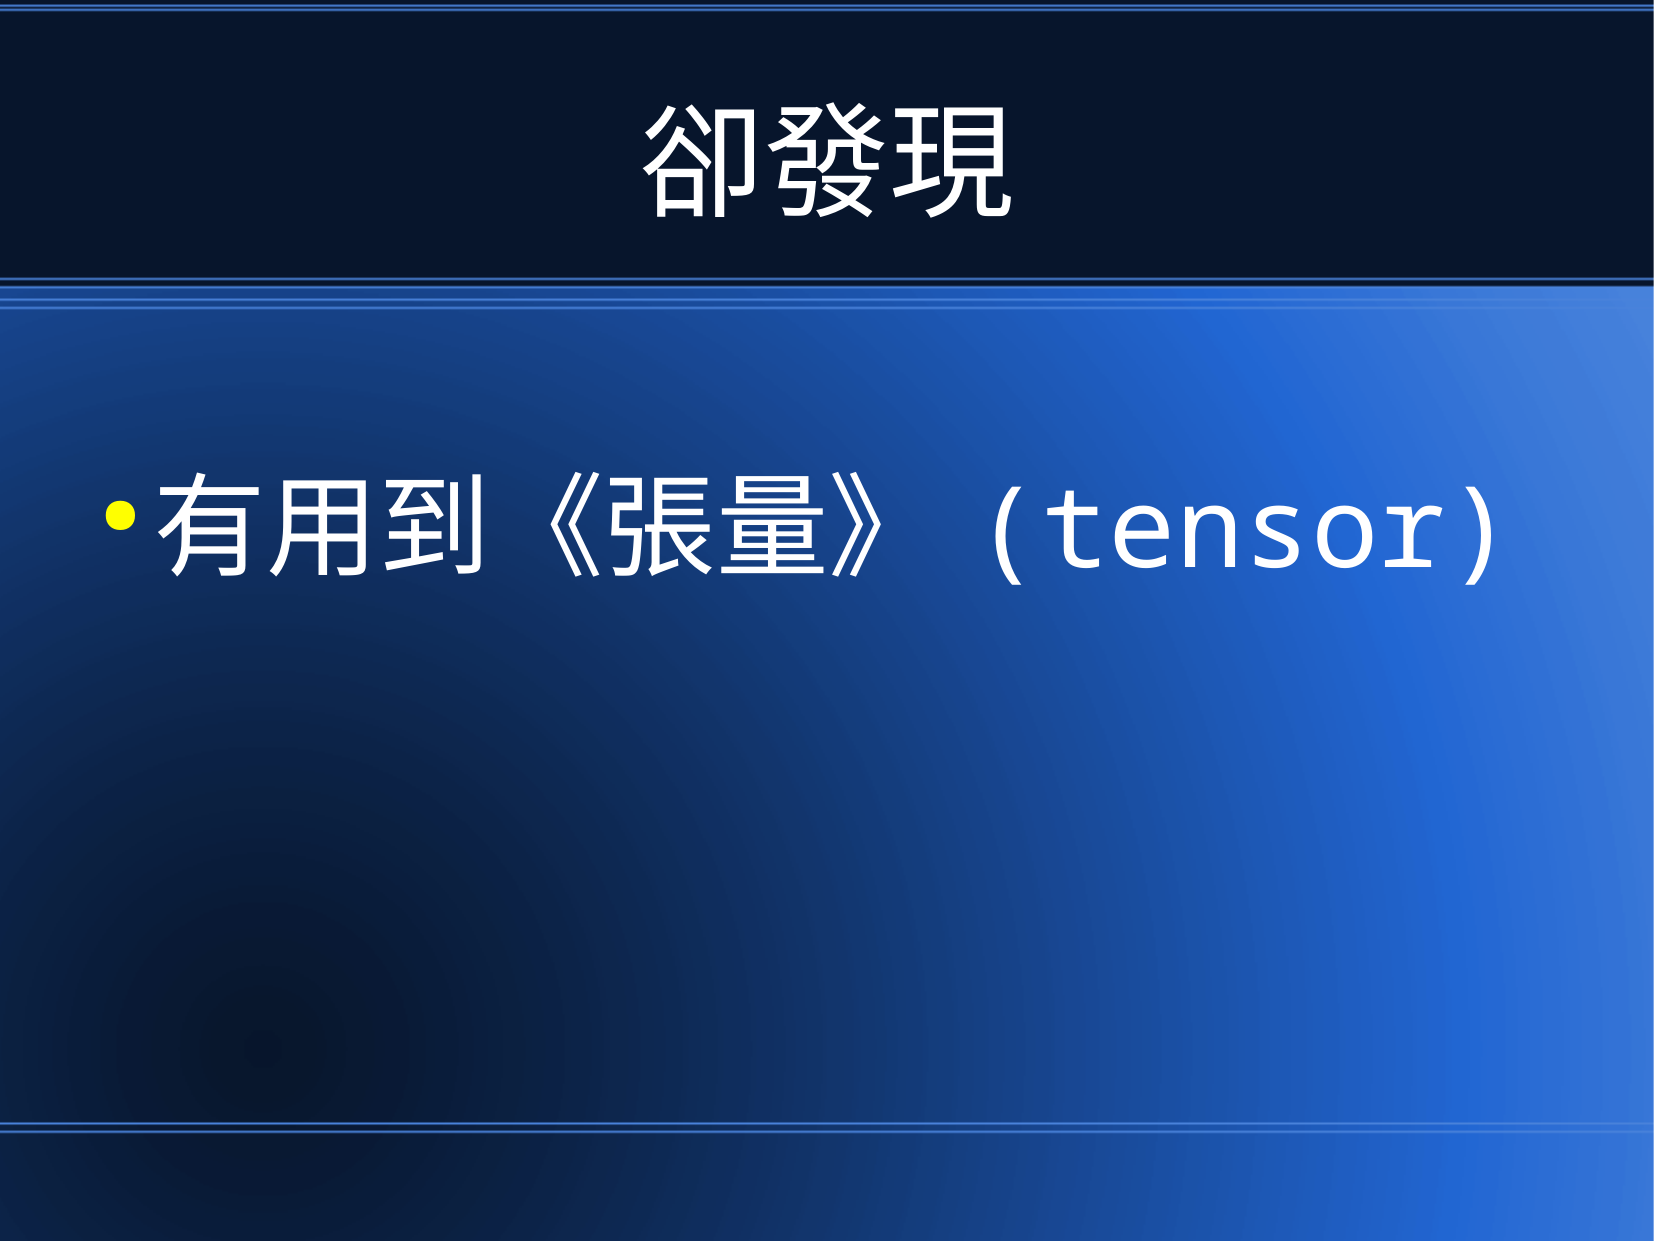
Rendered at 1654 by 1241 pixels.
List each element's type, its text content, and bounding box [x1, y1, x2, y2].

picture [0, 0, 1654, 1241]
list 有用到《張量》(tensor) [82, 355, 1571, 1241]
title 卻發現 [82, 49, 1571, 257]
